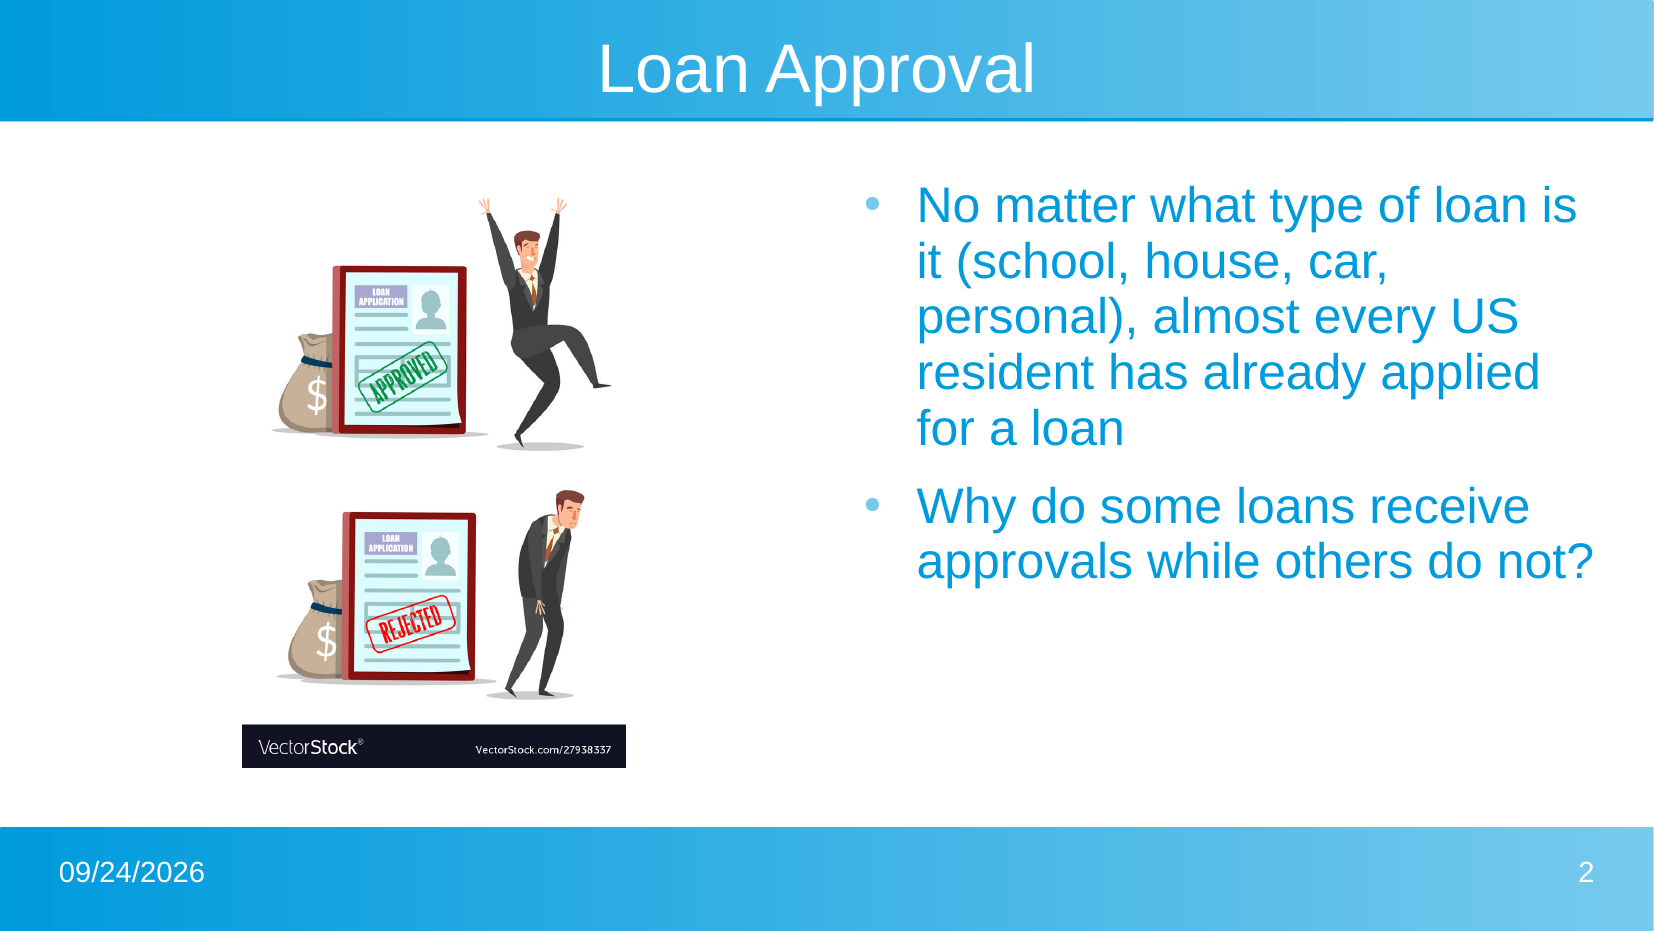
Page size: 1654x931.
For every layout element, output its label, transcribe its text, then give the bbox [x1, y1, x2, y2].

list No matter what type of loan is it (school, house, car, personal), almost every US resident has already applied for a loan Why do some loans receive approvals while others do not? [845, 177, 1596, 768]
title Loan Approval [59, 29, 1595, 108]
picture [242, 177, 626, 768]
